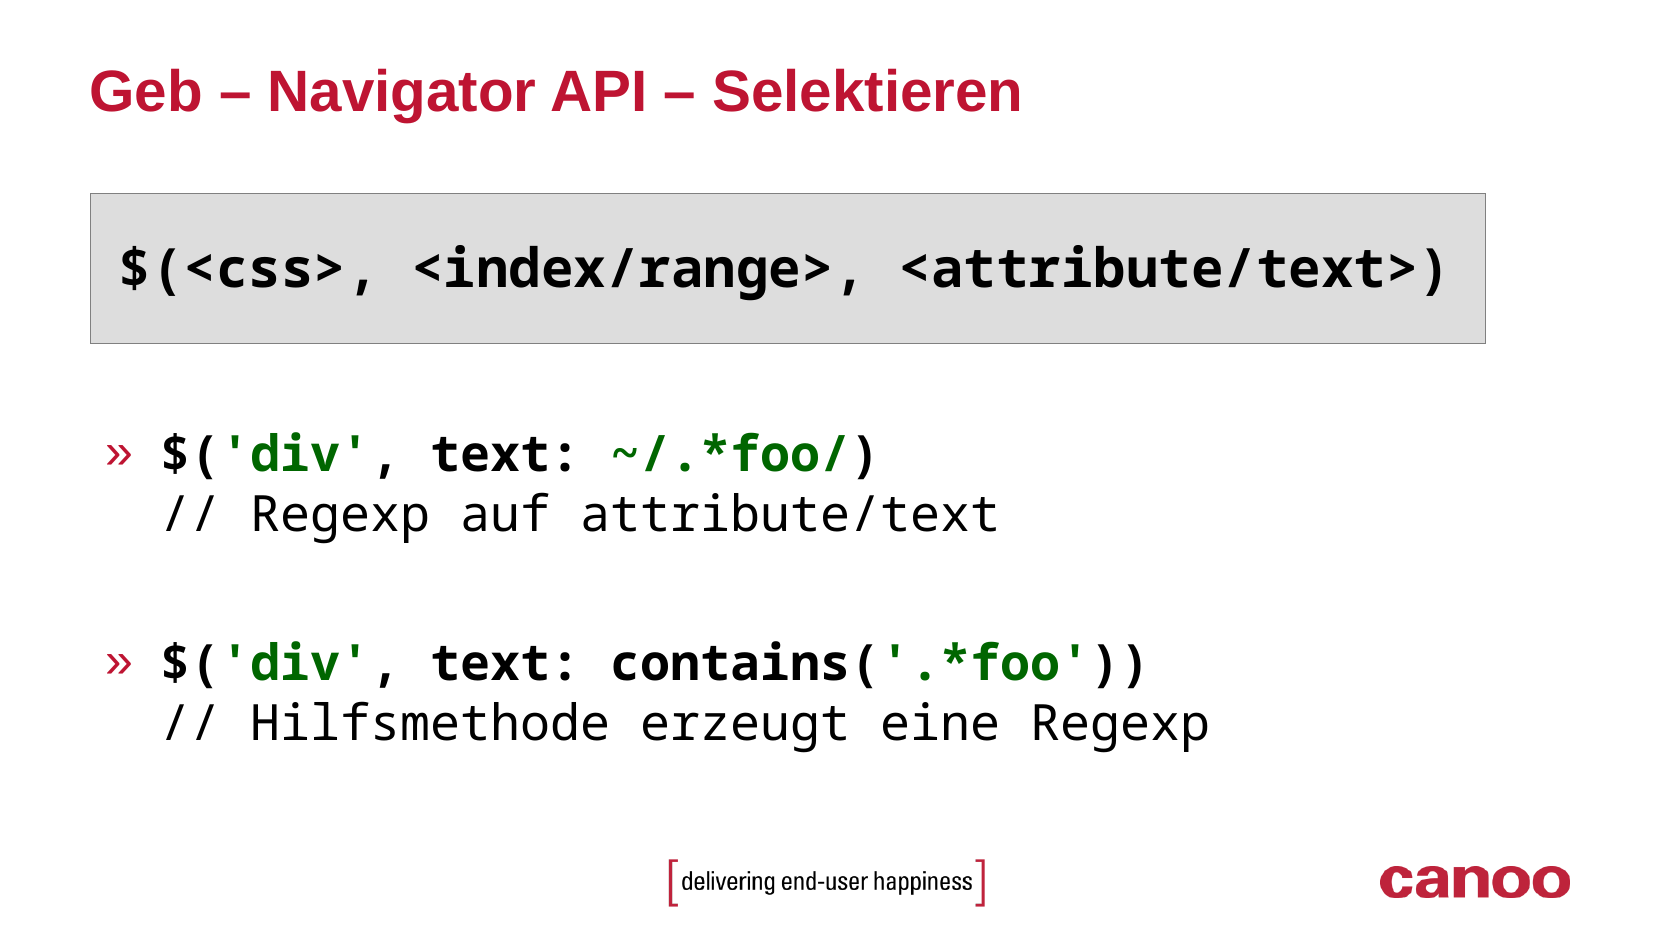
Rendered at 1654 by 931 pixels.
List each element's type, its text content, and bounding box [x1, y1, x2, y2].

text_box [90, 193, 1486, 344]
picture [1380, 866, 1570, 898]
text_box $(<css>, <index/range>, <attribute/text>) [104, 225, 1516, 356]
title Geb – Navigator API – Selektieren [75, 45, 1591, 136]
list $('div', text: ~/.*foo/) // Regexp auf attribute/text $('div', text: contains('.*foo')) // Hilfsmethode erzeugt eine Regexp [90, 414, 1456, 834]
picture [662, 855, 991, 910]
